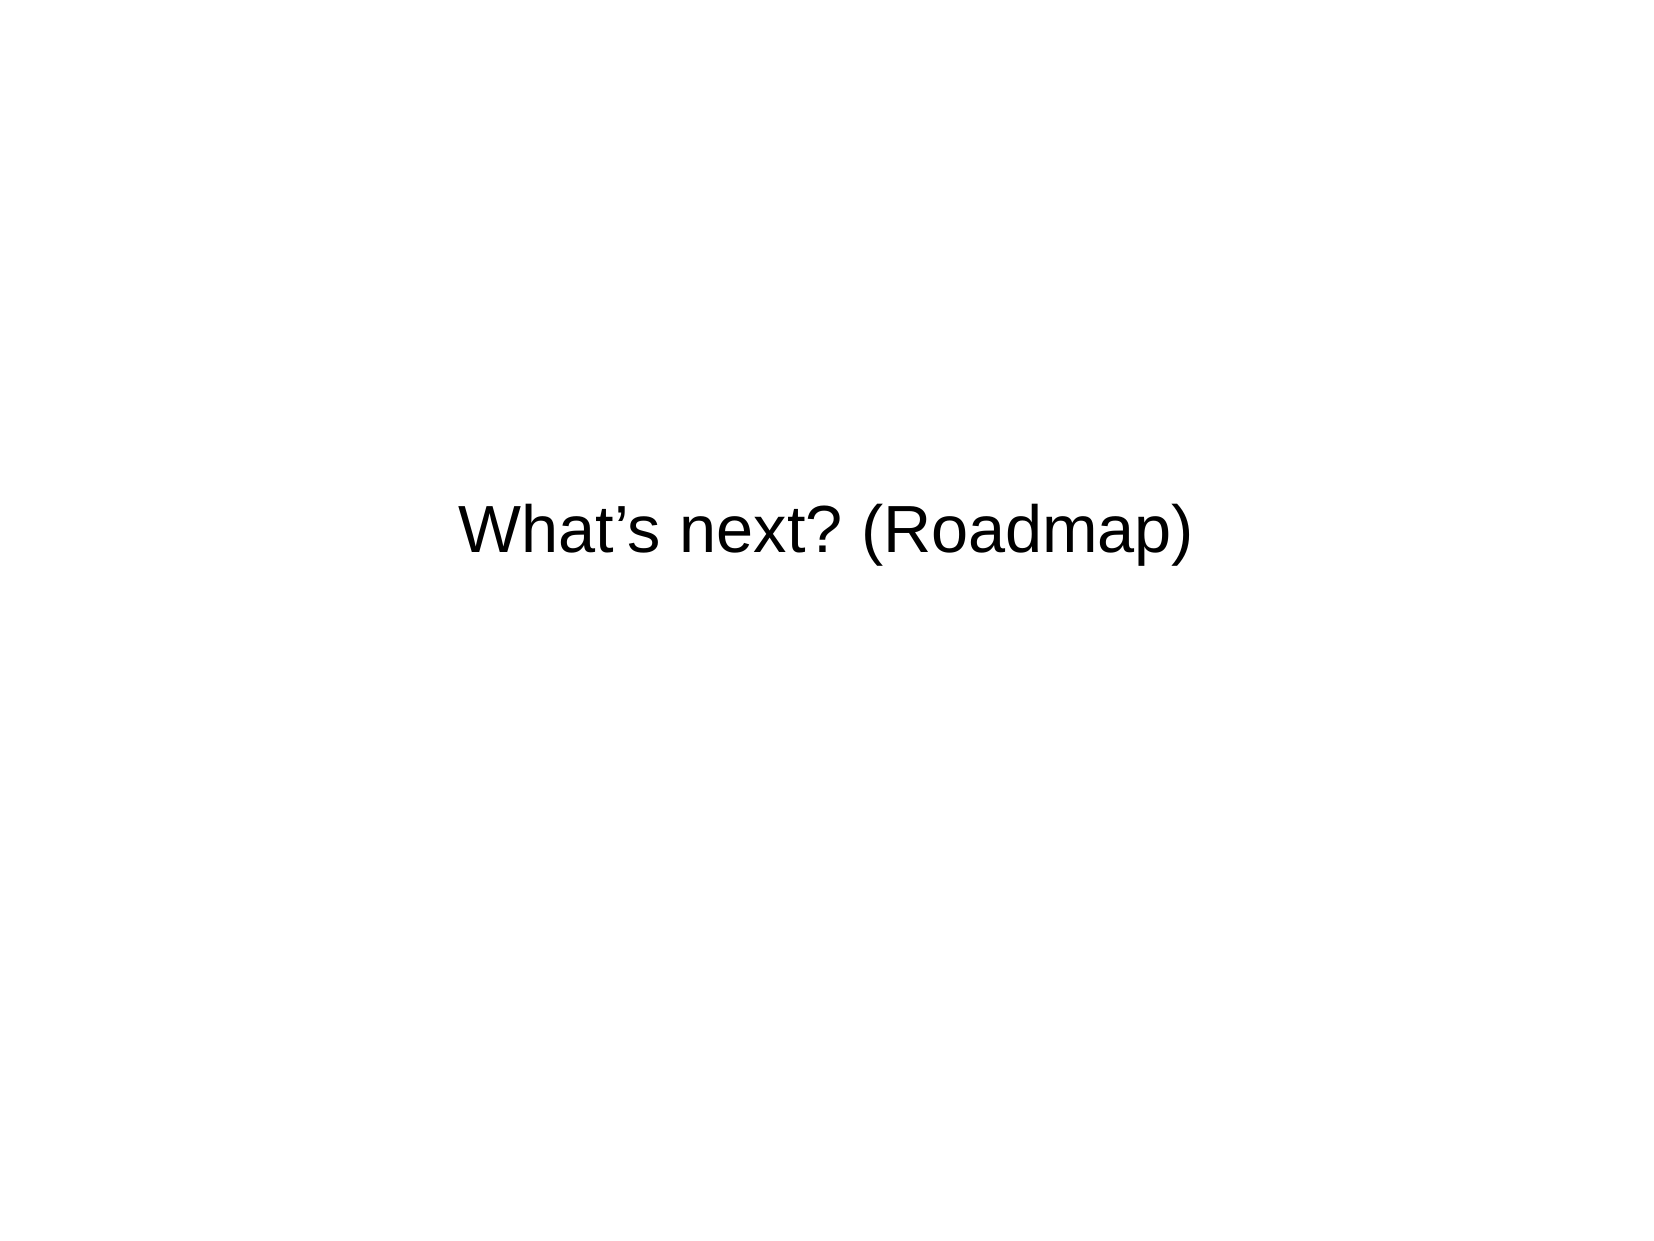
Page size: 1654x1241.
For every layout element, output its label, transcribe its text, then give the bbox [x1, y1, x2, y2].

subtitle What’s next? (Roadmap) [82, 49, 1571, 1010]
